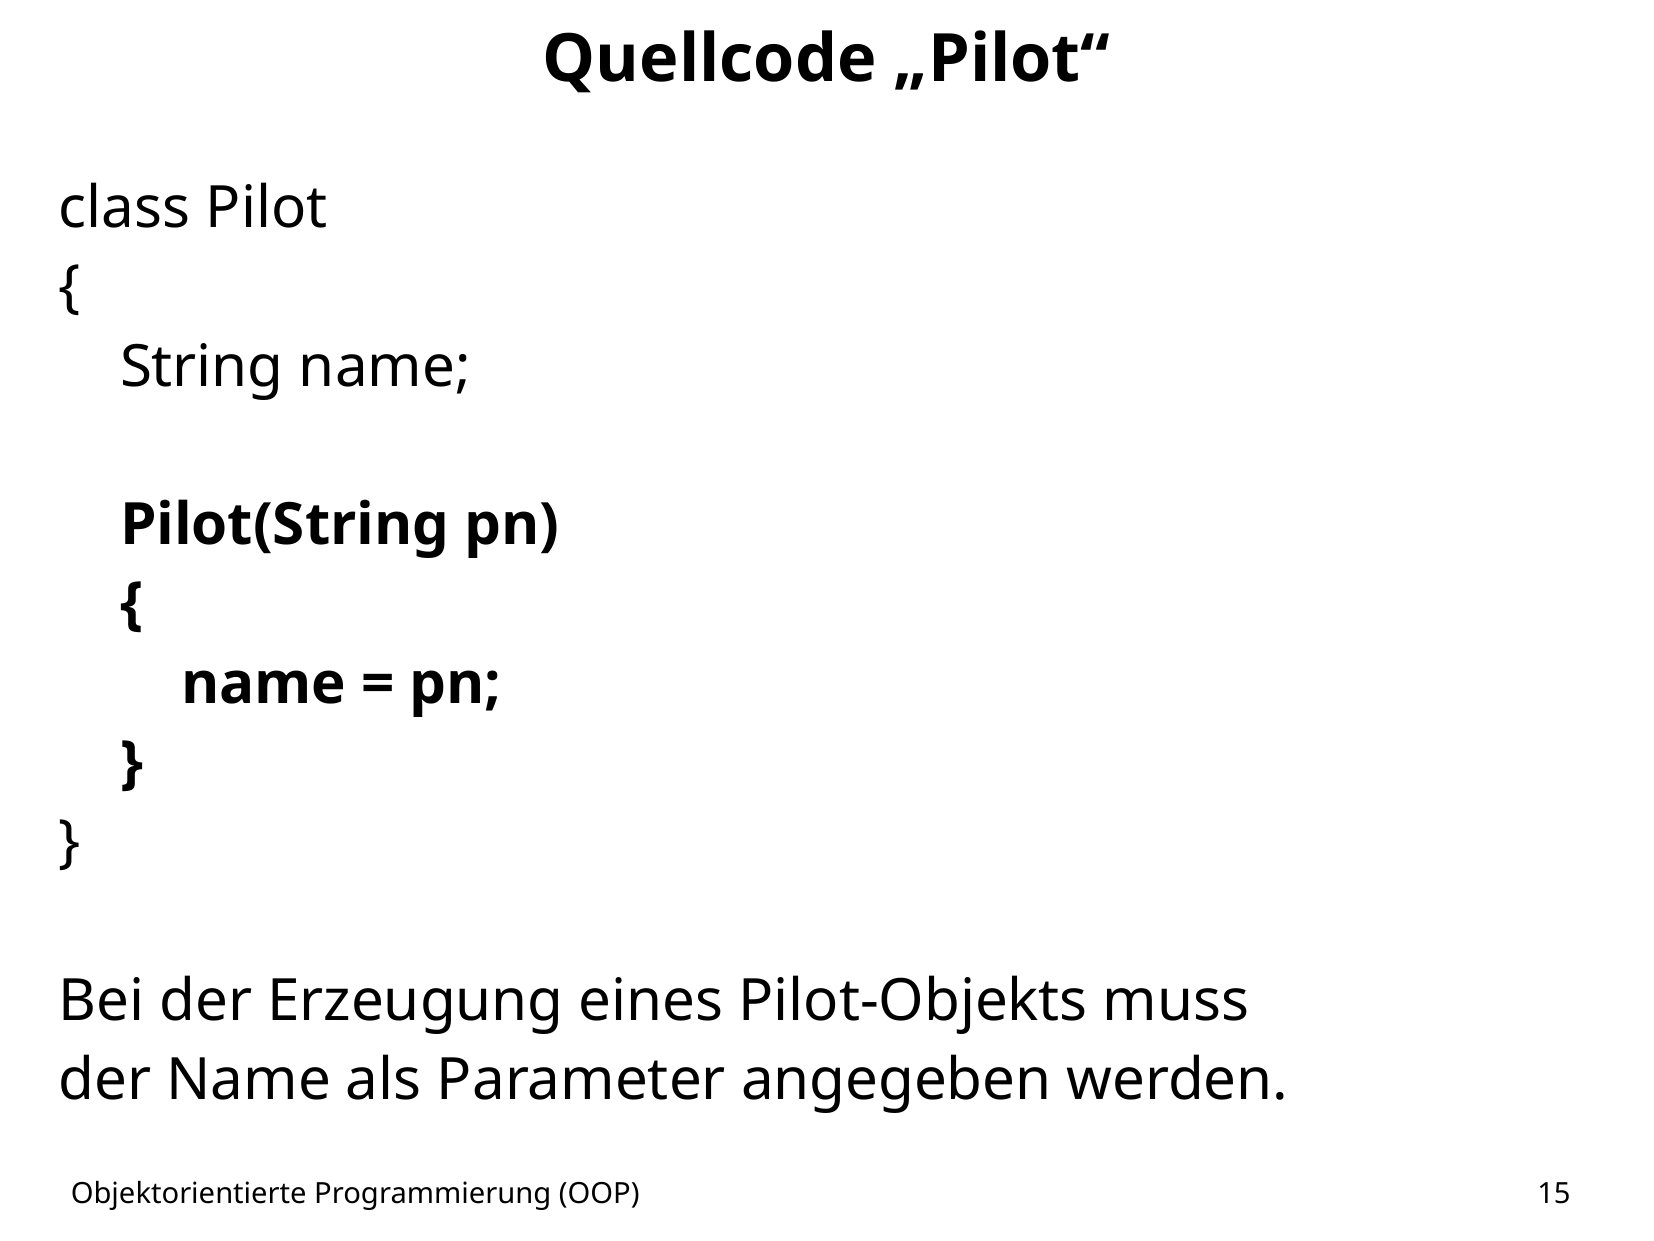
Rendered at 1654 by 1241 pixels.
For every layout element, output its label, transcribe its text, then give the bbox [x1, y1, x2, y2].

title Quellcode „Pilot“ [0, 5, 1654, 107]
list class Pilot { String name; Pilot(String pn) { name = pn; } } Bei der Erzeugung eines Pilot-Objekts muss der Name als Parameter angegeben werden. [59, 165, 1630, 1182]
